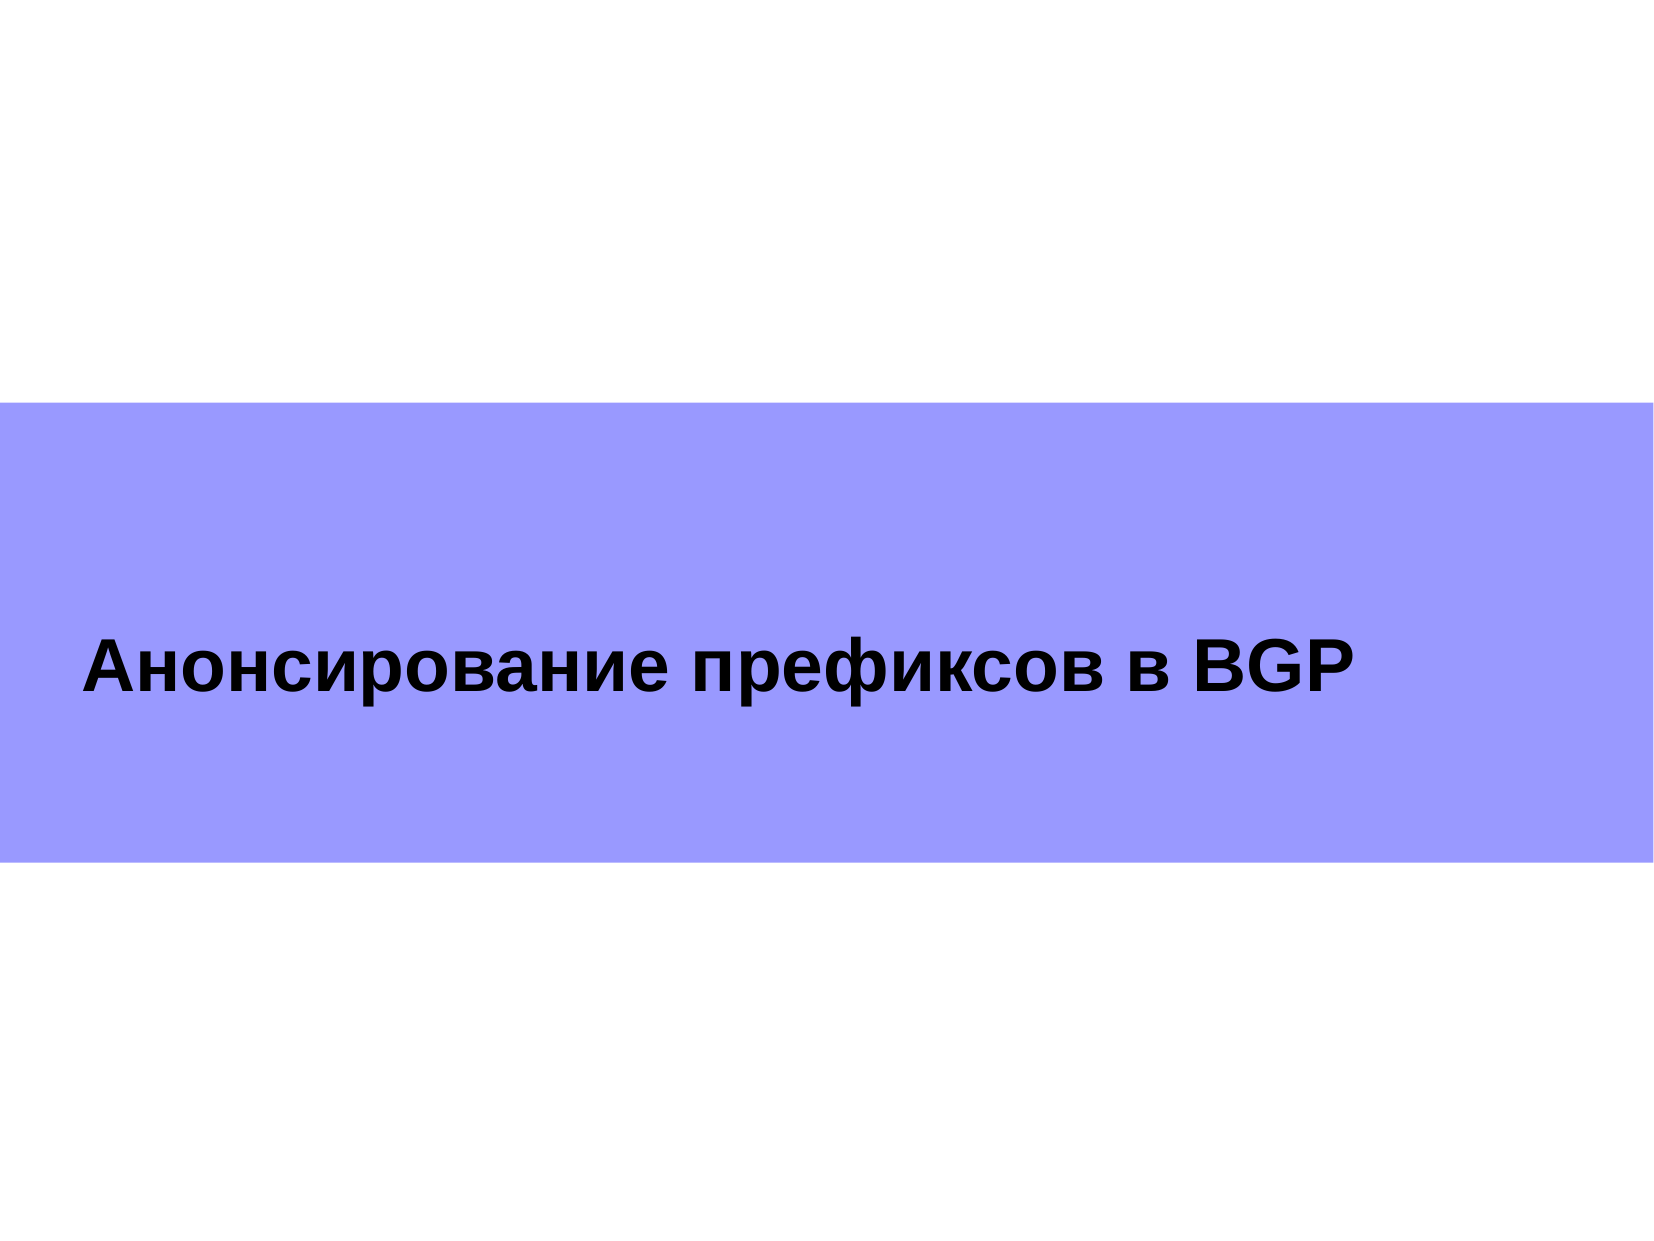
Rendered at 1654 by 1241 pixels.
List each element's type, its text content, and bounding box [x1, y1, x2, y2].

text_box Анонсирование префиксов в BGP [67, 620, 1530, 772]
